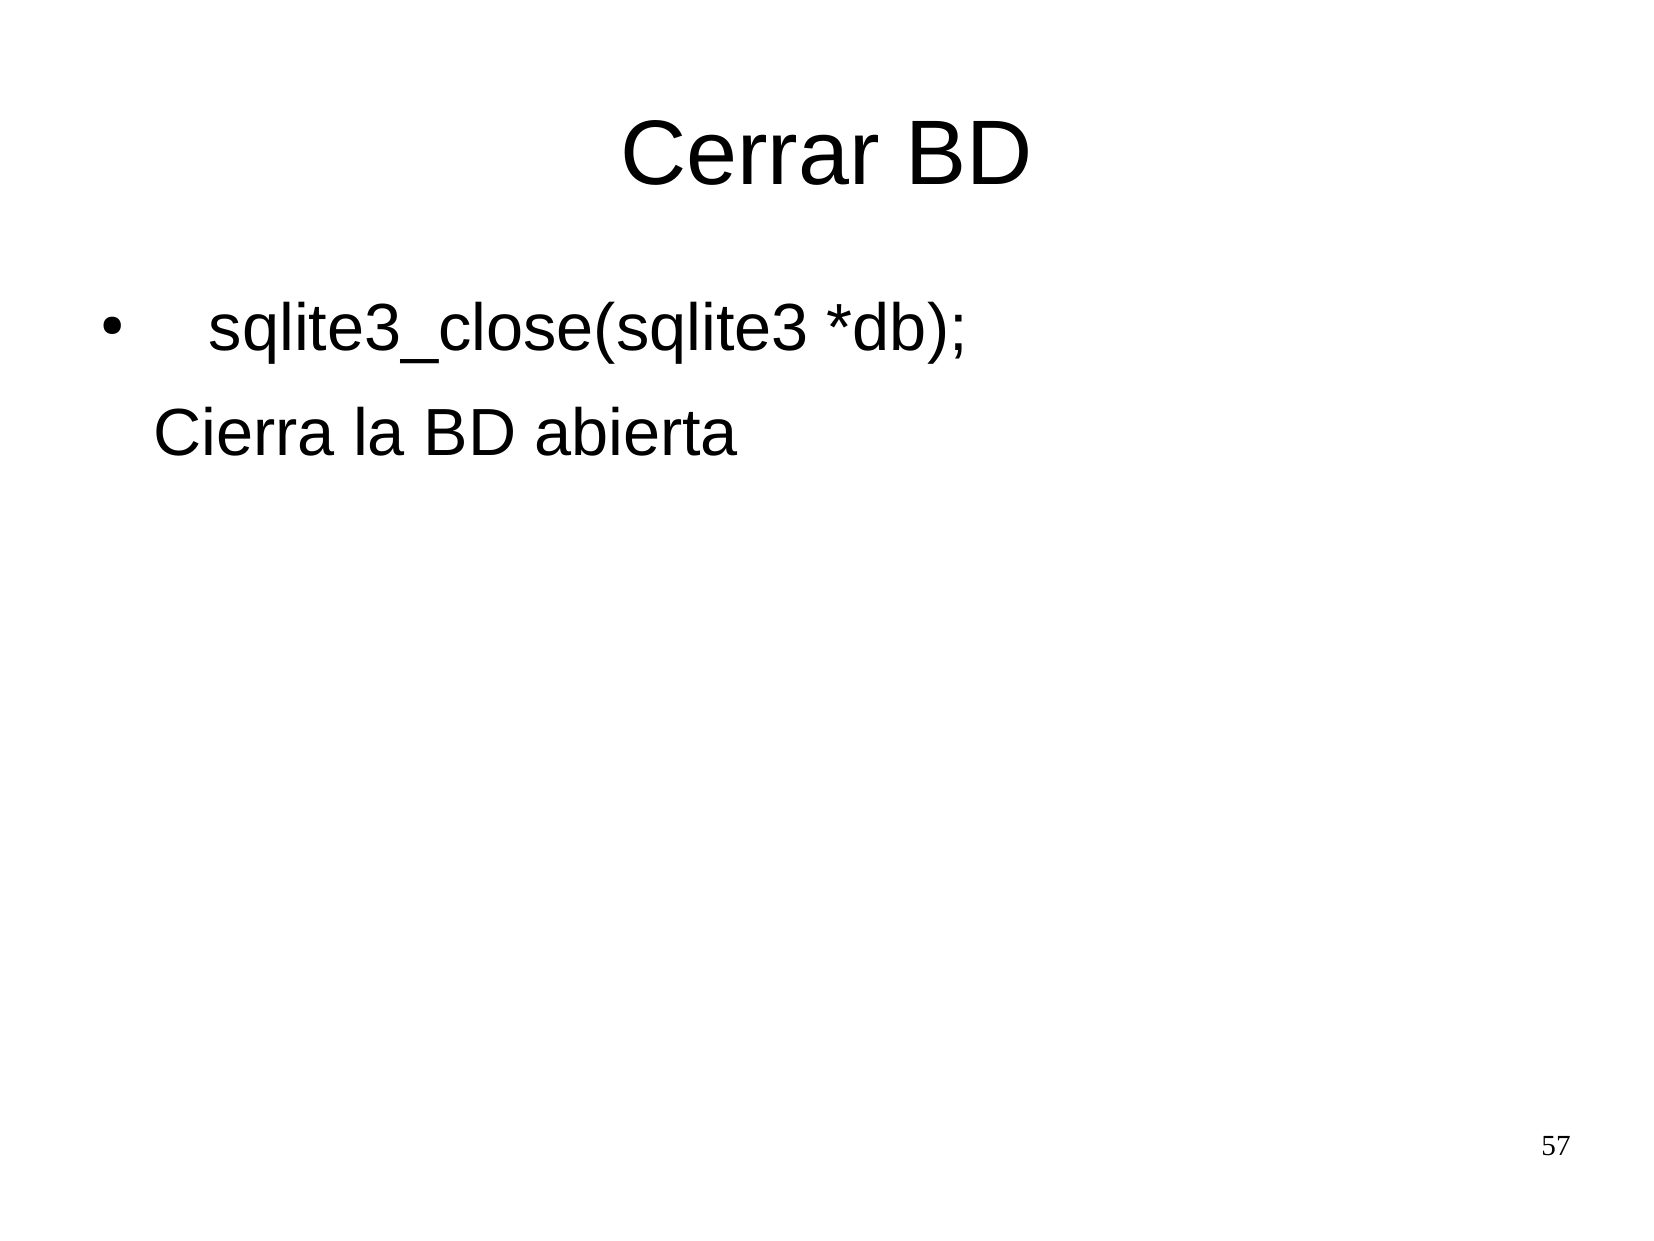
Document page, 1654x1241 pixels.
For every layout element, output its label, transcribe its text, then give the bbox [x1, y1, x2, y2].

title Cerrar BD [82, 49, 1571, 257]
list sqlite3_close(sqlite3 *db); Cierra la BD abierta [82, 290, 1538, 1010]
